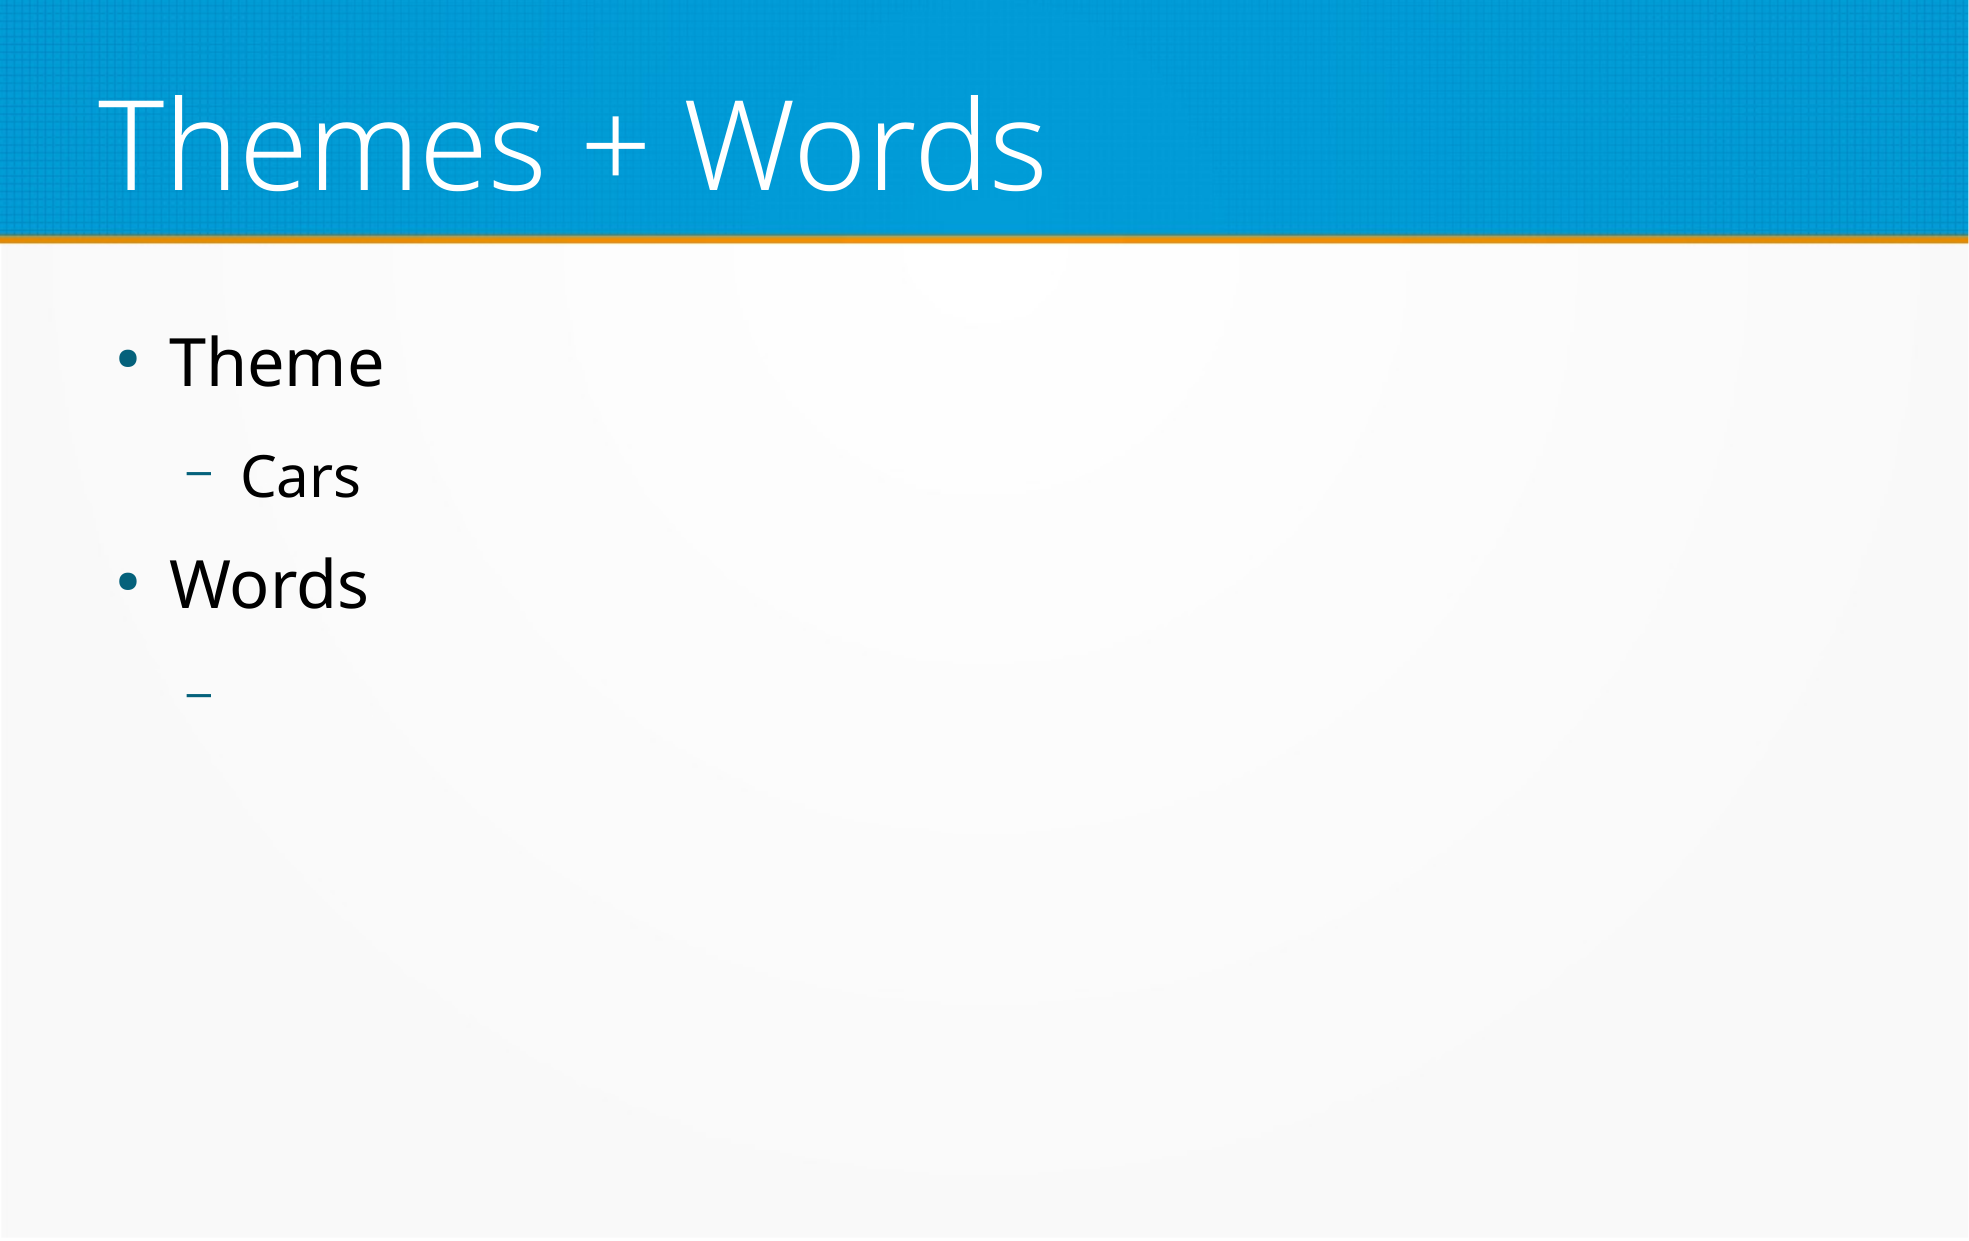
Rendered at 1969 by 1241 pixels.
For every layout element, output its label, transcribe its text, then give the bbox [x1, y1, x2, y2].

title Themes + Words [98, 19, 1870, 227]
picture [0, 233, 1969, 1241]
list Theme Cars Words [98, 315, 1861, 1081]
